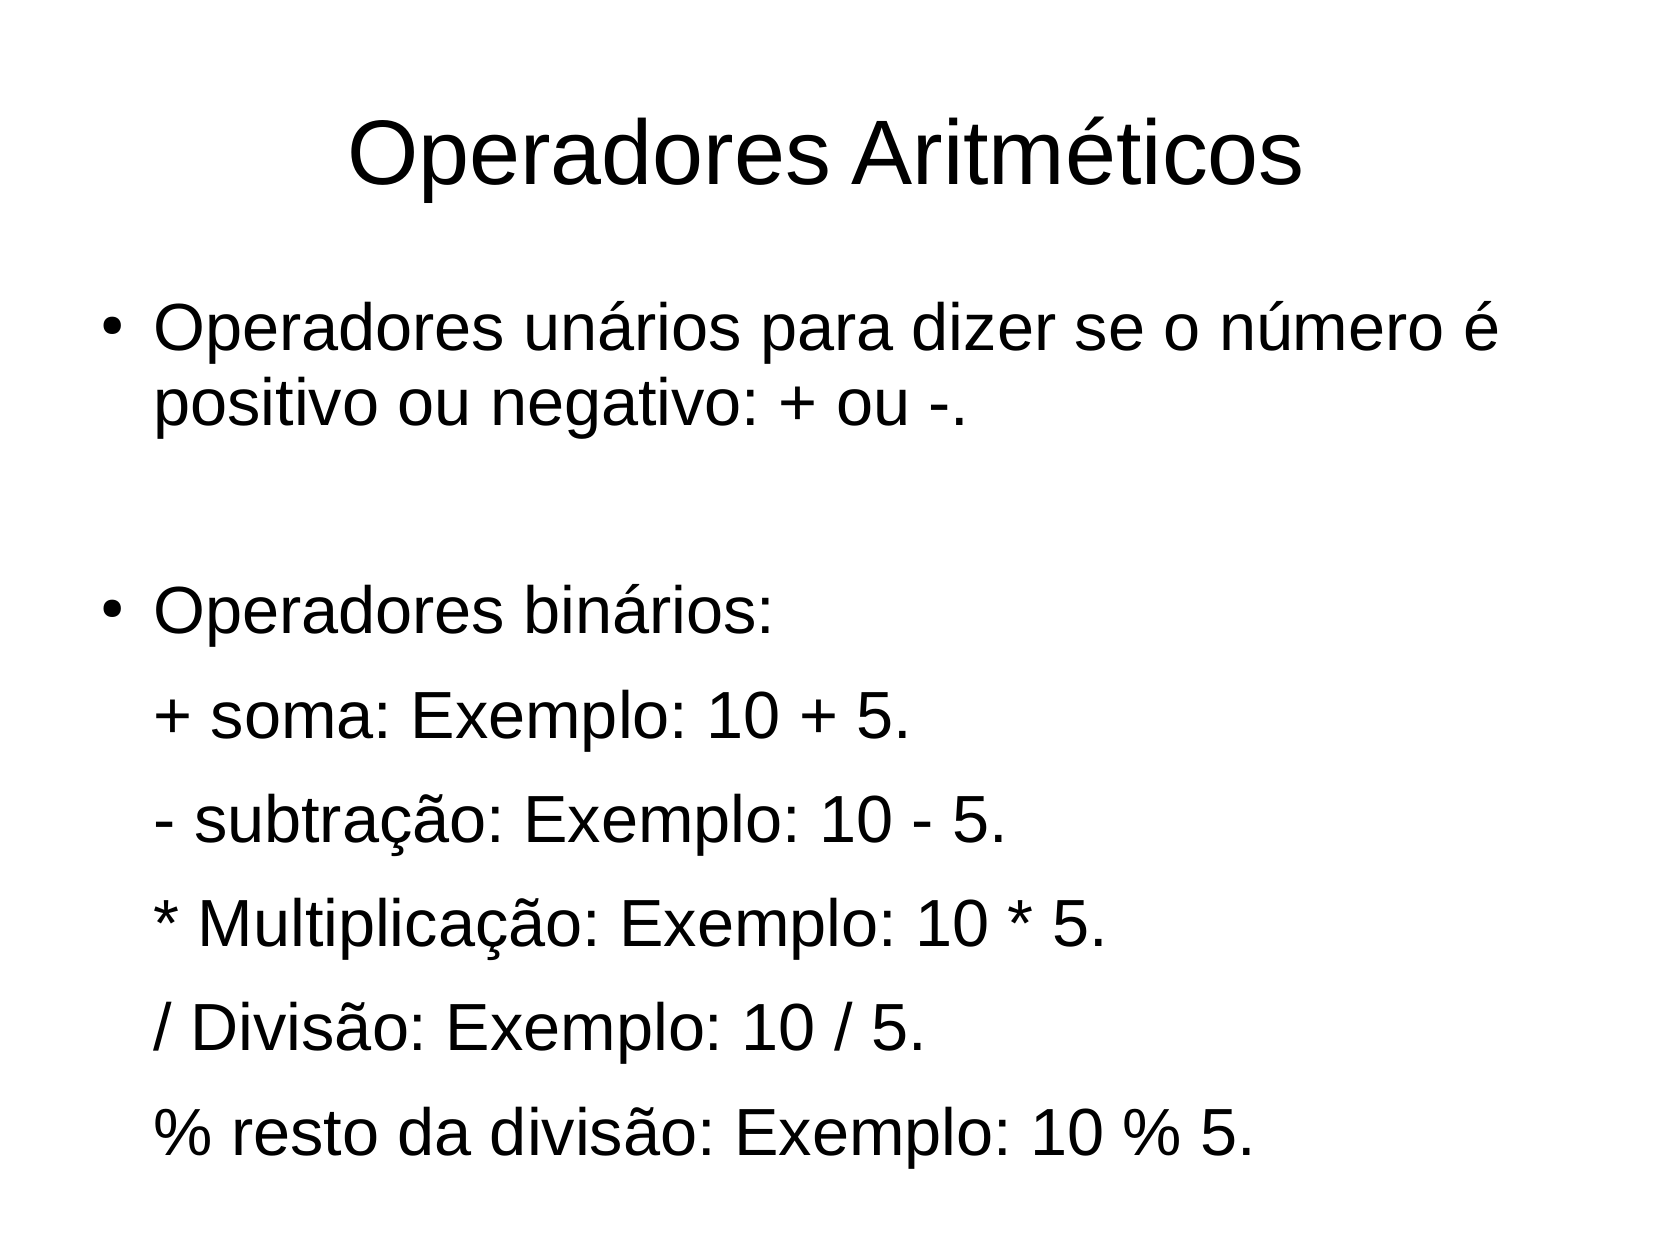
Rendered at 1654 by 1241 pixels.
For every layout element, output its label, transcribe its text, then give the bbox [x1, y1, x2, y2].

title Operadores Aritméticos [82, 49, 1571, 257]
list Operadores unários para dizer se o número é positivo ou negativo: + ou -. Operadores binários: + soma: Exemplo: 10 + 5. - subtração: Exemplo: 10 - 5. * Multiplicação: Exemplo: 10 * 5. / Divisão: Exemplo: 10 / 5. % resto da divisão: Exemplo: 10 % 5. [82, 290, 1571, 1170]
